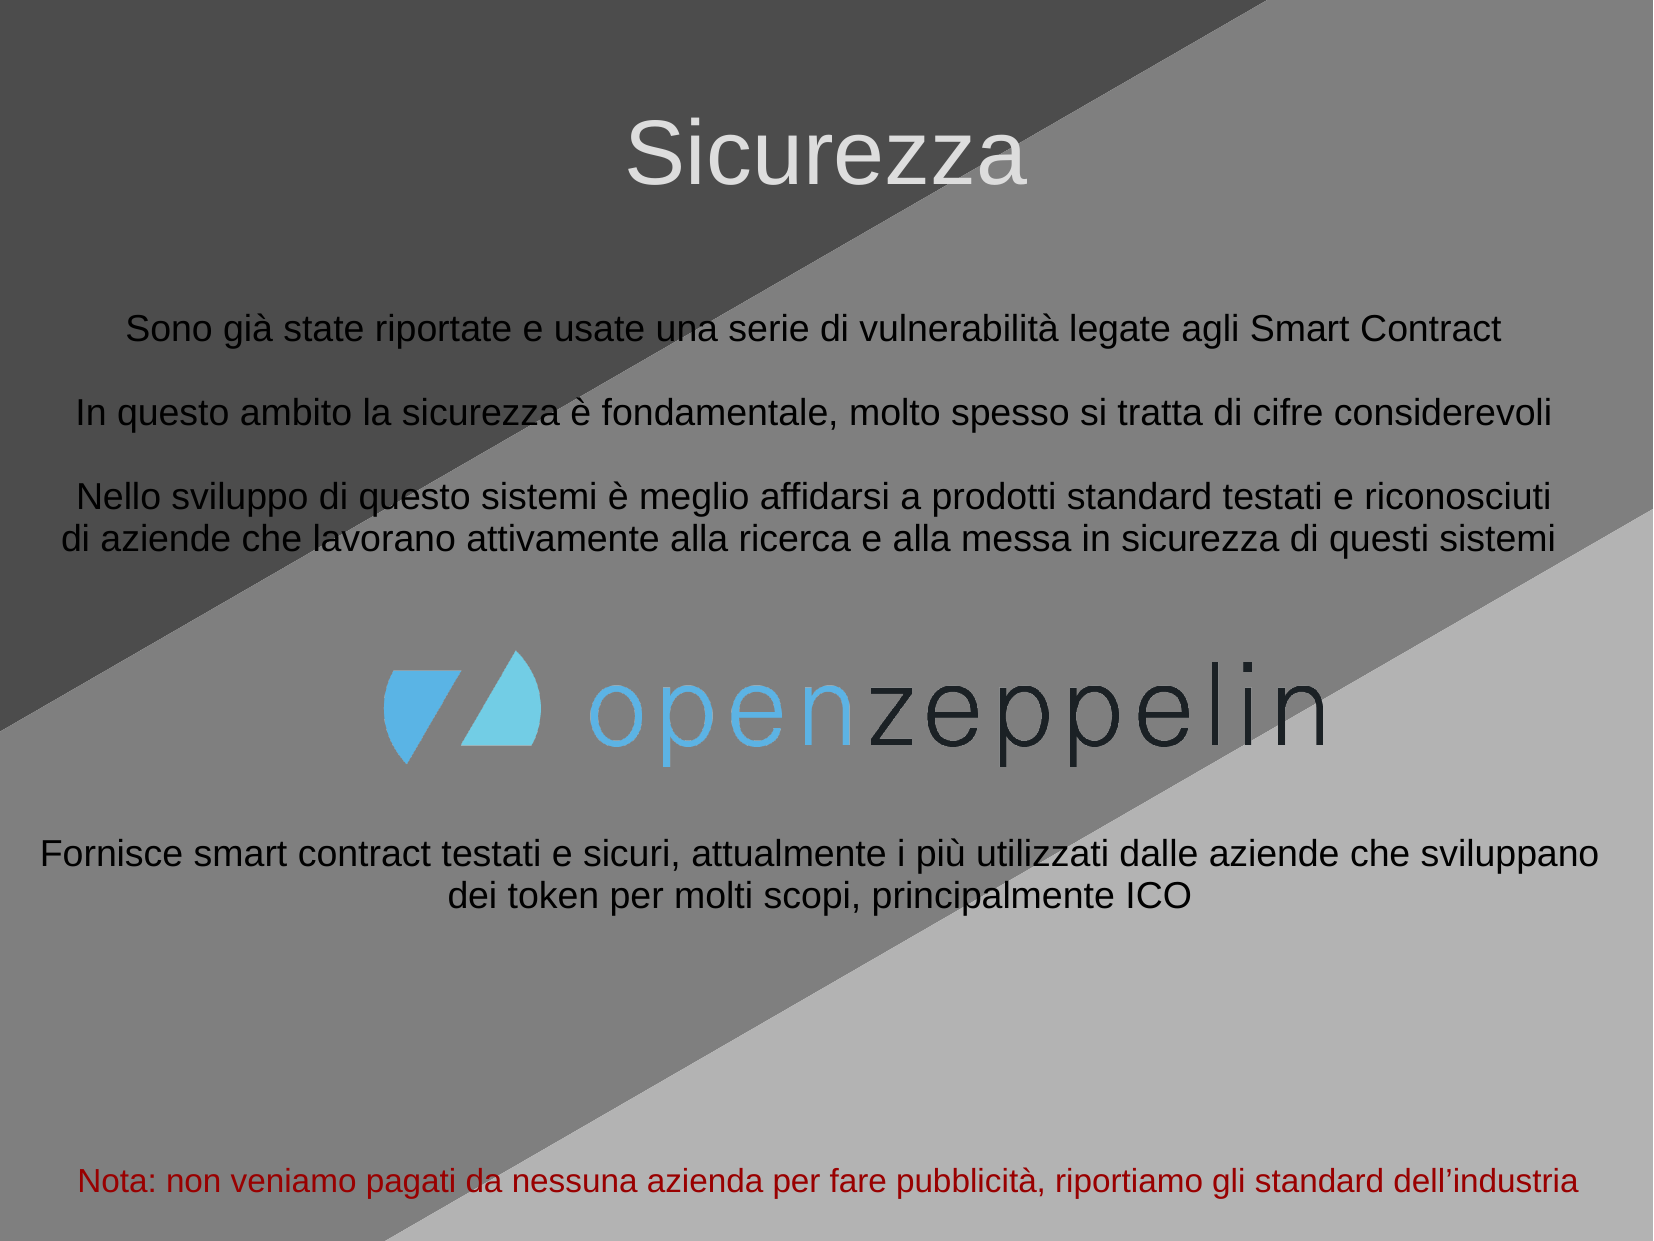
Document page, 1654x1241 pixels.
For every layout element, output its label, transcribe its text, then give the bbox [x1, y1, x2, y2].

text_box Fornisce smart contract testati e sicuri, attualmente i più utilizzati dalle aziende che sviluppano dei token per molti scopi, principalmente ICO [25, 825, 1615, 924]
text_box Nota: non veniamo pagati da nessuna azienda per fare pubblicità, riportiamo gli standard dell’industria [62, 1155, 1597, 1207]
picture [383, 645, 1337, 773]
title Sicurezza [82, 49, 1571, 257]
text_box Sono già state riportate e usate una serie di vulnerabilità legate agli Smart Contract In questo ambito la sicurezza è fondamentale, molto spesso si tratta di cifre considerevoli Nello sviluppo di questo sistemi è meglio affidarsi a prodotti standard testati e riconosciuti di aziende che lavorano attivamente alla ricerca e alla messa in sicurezza di questi sistemi [46, 300, 1582, 567]
